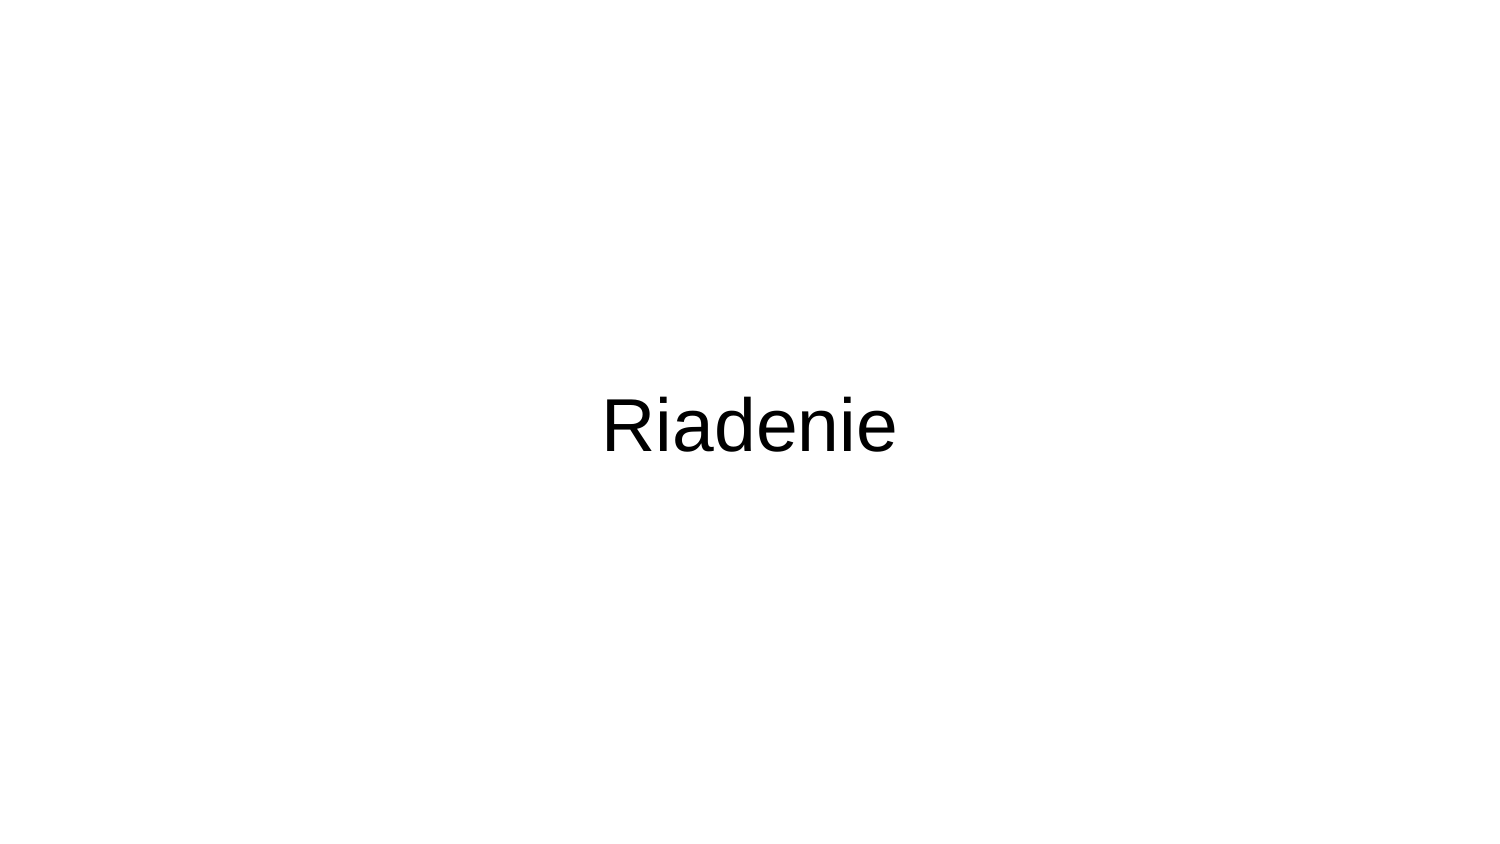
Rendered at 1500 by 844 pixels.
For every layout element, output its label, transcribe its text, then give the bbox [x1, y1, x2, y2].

title Riadenie [51, 352, 1449, 491]
